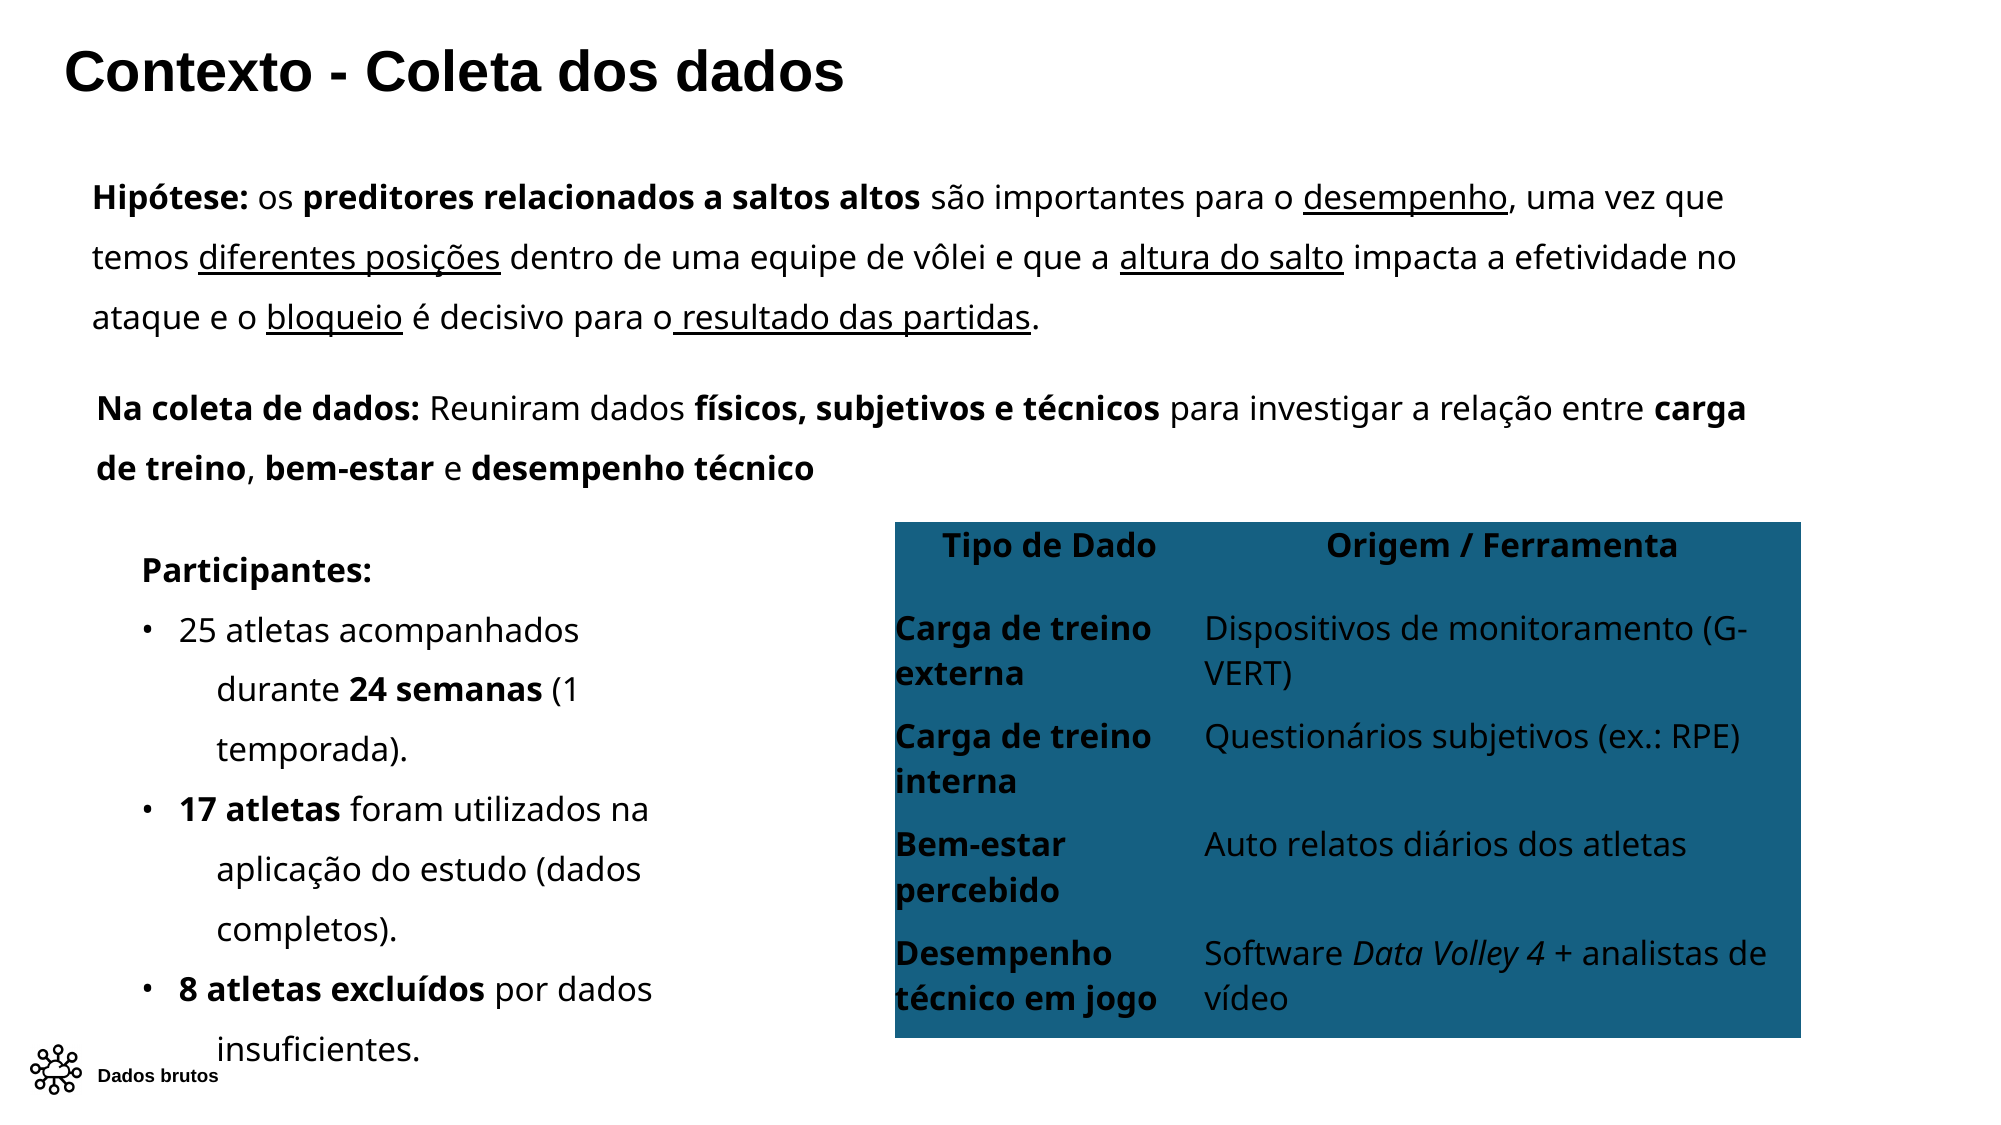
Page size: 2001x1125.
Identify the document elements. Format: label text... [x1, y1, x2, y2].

table_cell Questionários subjetivos (ex.: RPE) [1204, 713, 1801, 821]
table_cell Carga de treino externa [895, 605, 1204, 713]
table_cell Bem-estar percebido [895, 821, 1204, 930]
text_box Hipótese: os preditores relacionados a saltos altos são importantes para o desempenho, uma vez que temos diferentes posições dentro de uma equipe de vôlei e que a altura do salto impacta a efetividade no ataque e o bloqueio é decisivo para o resultado das partidas. [76, 148, 1799, 341]
text_box Participantes: 25 atletas acompanhados durante 24 semanas (1 temporada). 17 atletas foram utilizados na aplicação do estudo (dados completos). 8 atletas excluídos por dados insuficientes. [126, 521, 722, 1016]
table_cell Auto relatos diários dos atletas [1204, 821, 1801, 930]
text_box Na coleta de dados: Reuniram dados físicos, subjetivos e técnicos para investigar a relação entre carga de treino, bem-estar e desempenho técnico [81, 360, 1803, 491]
table_cell Desempenho técnico em jogo [895, 930, 1204, 1038]
table_header Tipo de Dado [895, 522, 1204, 605]
table_cell Carga de treino interna [895, 713, 1204, 821]
picture [30, 1044, 82, 1095]
table_header Origem / Ferramenta [1204, 522, 1801, 605]
text_box Dados brutos [77, 1055, 336, 1094]
table_cell Software Data Volley 4 + analistas de vídeo [1204, 930, 1801, 1038]
title Contexto - Coleta dos dados [49, 34, 1775, 112]
table_cell Dispositivos de monitoramento (G-VERT) [1204, 605, 1801, 713]
